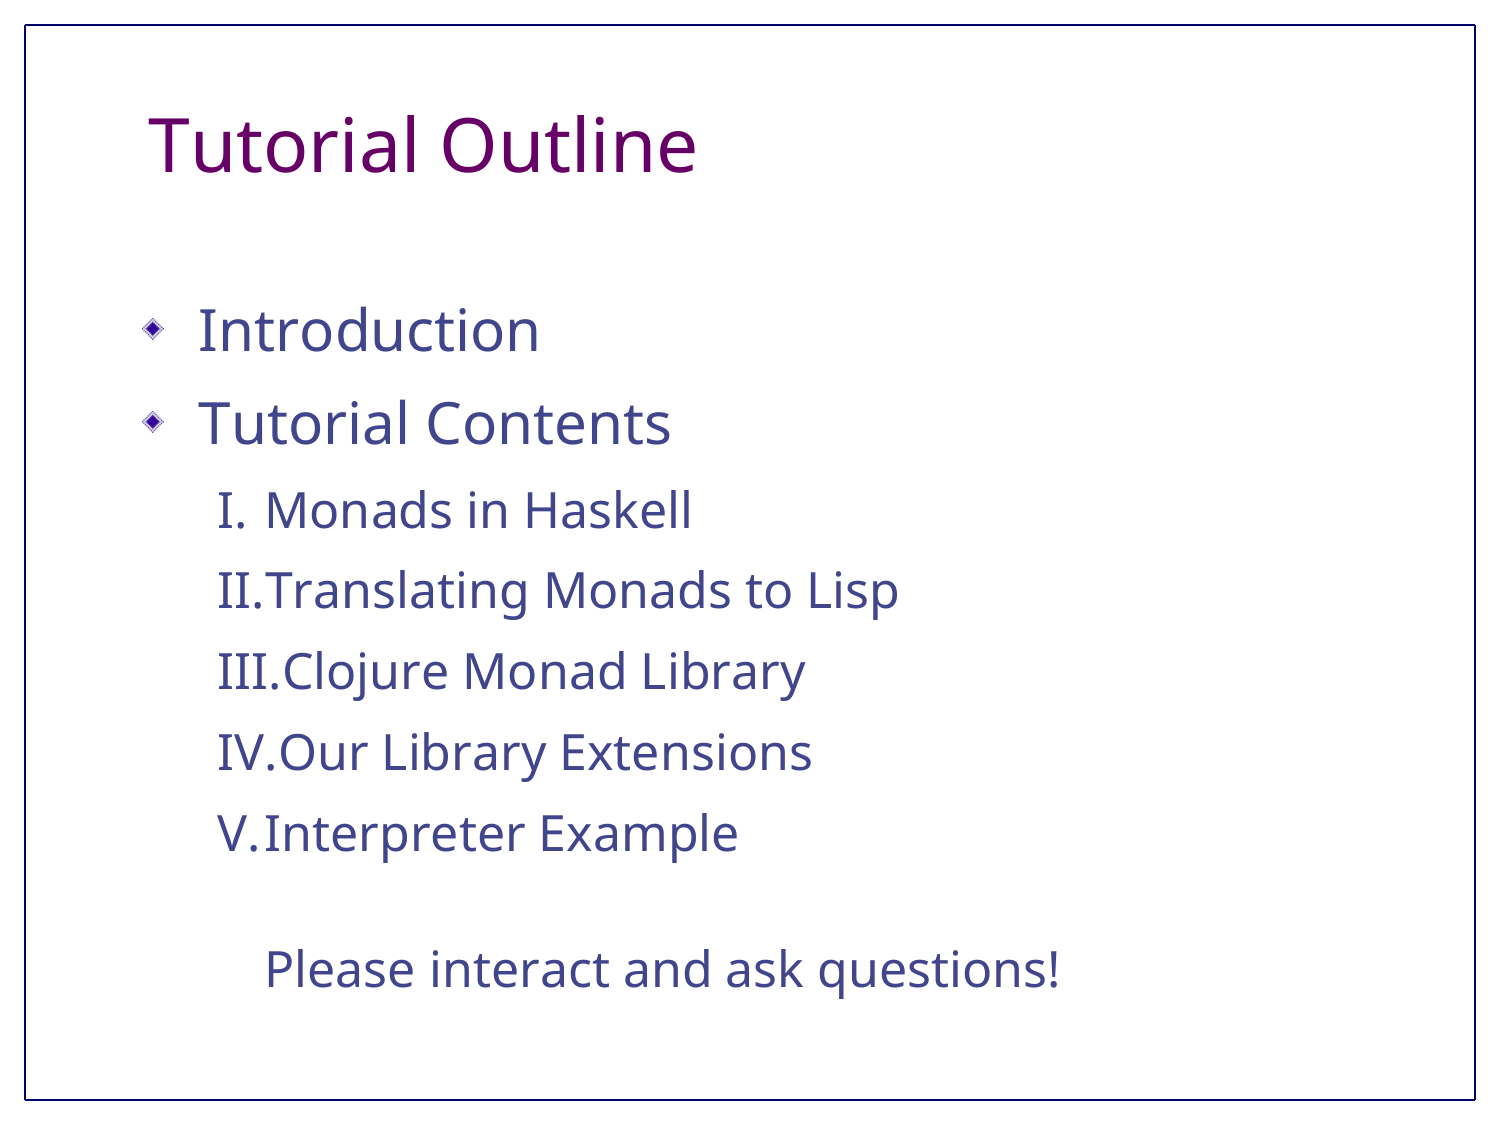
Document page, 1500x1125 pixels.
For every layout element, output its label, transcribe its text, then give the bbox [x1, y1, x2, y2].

title Tutorial Outline [148, 49, 1386, 238]
list Introduction Tutorial Contents Monads in Haskell Translating Monads to Lisp Clojure Monad Library Our Library Extensions Interpreter Example Please interact and ask questions! [142, 289, 1418, 1019]
